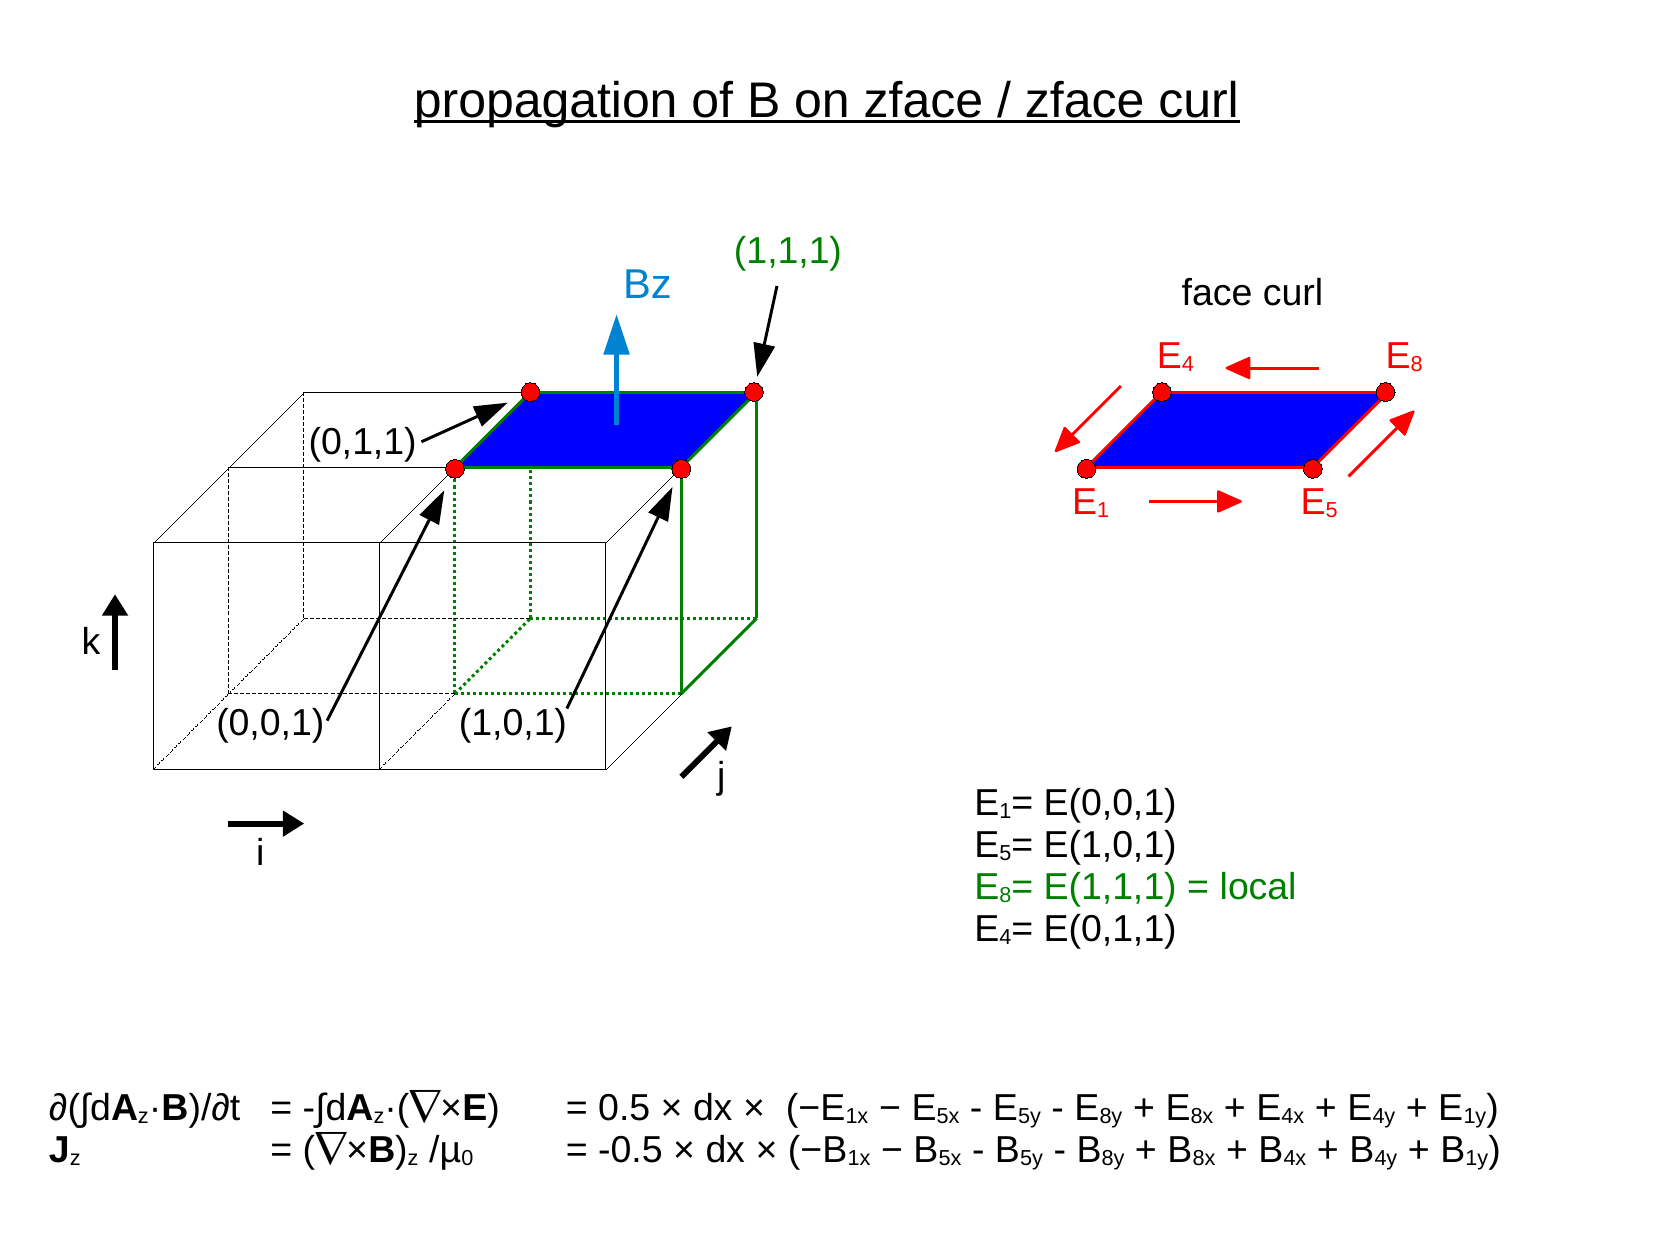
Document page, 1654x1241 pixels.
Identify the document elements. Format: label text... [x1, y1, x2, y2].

text_box (1,1,1) [719, 222, 868, 279]
text_box E5 [1285, 473, 1361, 583]
text_box Bz [608, 253, 705, 316]
text_box (0,0,1) [201, 693, 350, 751]
text_box [1077, 394, 1370, 473]
text_box ∂(∫dAz·B)/∂t = -∫dAz·(Ñ×E) = 0.5 × dx × (−E1x − E5x - E5y - E8y + E8x + E4x + E4y + E1y) Jz = (Ñ×B)z /µ0 = -0.5 × dx × (−B1x − B5x - B5y - B8y + B8x + B4x + B4y + B1y) [34, 1079, 1600, 1211]
text_box (1,0,1) [444, 693, 593, 751]
text_box E4 [1142, 327, 1217, 437]
text_box k [62, 613, 120, 671]
text_box propagation of B on zface / zface curl [356, 64, 1298, 136]
text_box E1 [1057, 473, 1132, 583]
text_box E1= E(0,0,1) E5= E(1,0,1) E8= E(1,1,1) = local E4= E(0,1,1) [959, 774, 1506, 1007]
text_box (0,1,1) [293, 412, 442, 528]
text_box j [692, 747, 751, 805]
text_box face curl [1077, 263, 1427, 321]
text_box [445, 382, 764, 479]
text_box E8 [1370, 327, 1445, 437]
text_box i [231, 823, 290, 881]
